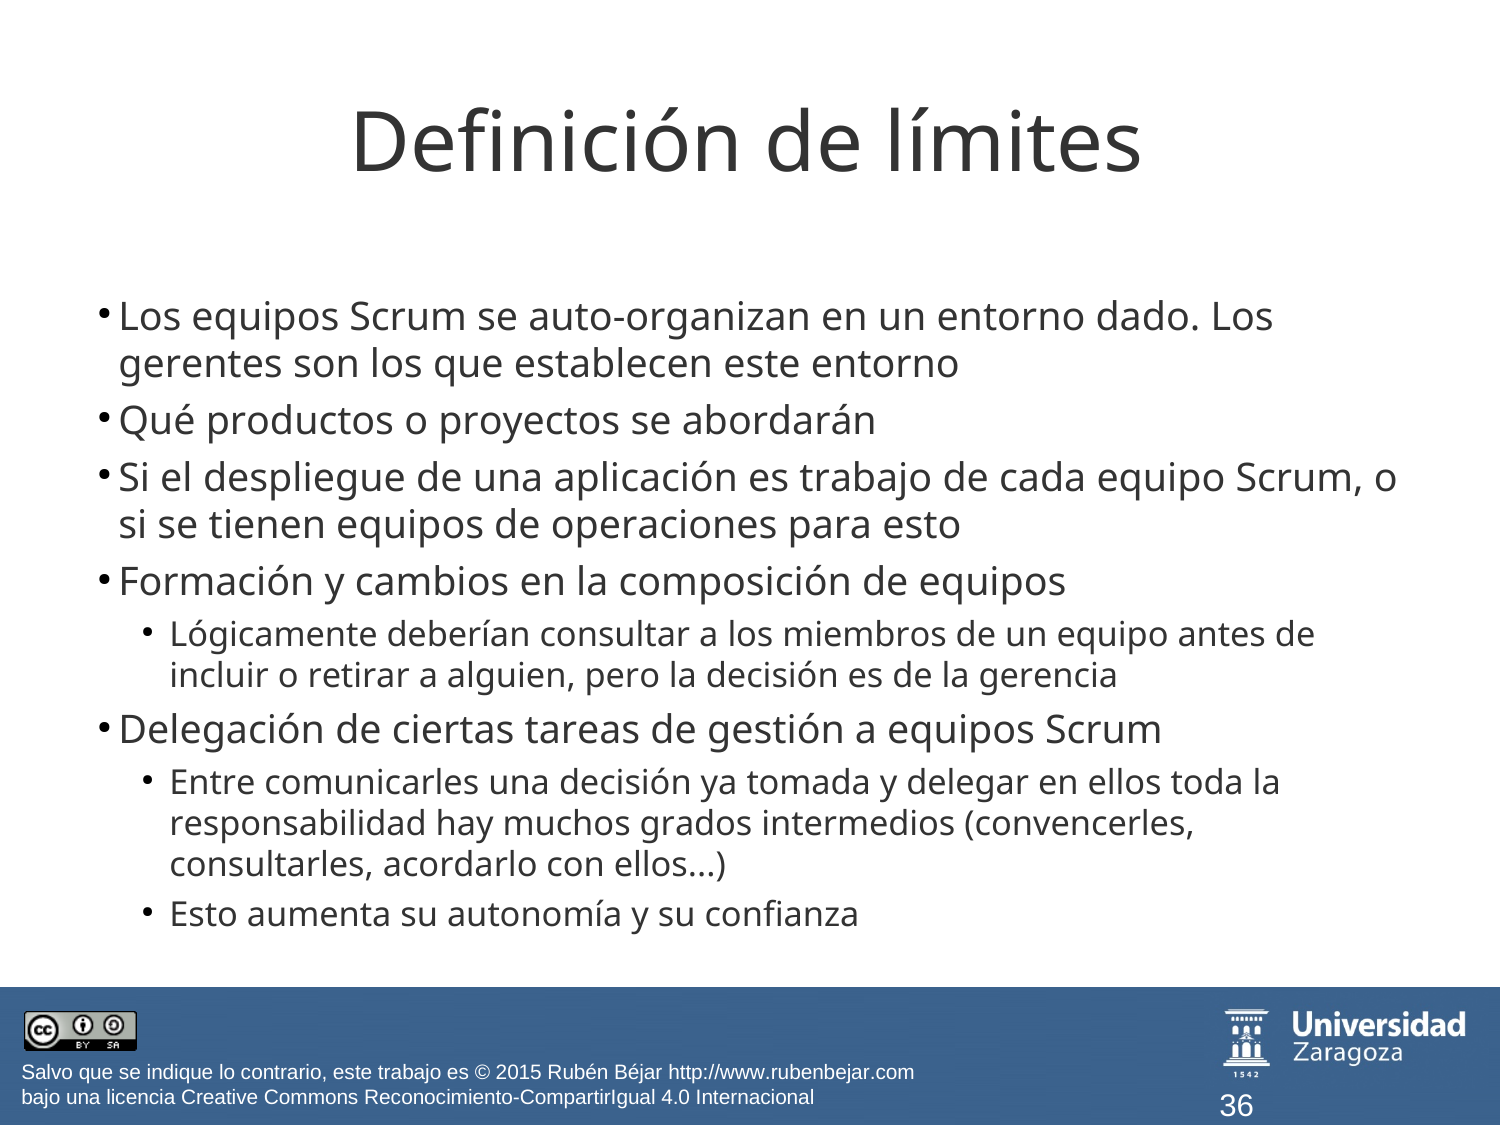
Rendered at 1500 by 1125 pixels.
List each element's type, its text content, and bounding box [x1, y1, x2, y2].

title Definición de límites [74, 20, 1420, 257]
picture [0, 987, 1500, 1125]
list Los equipos Scrum se auto-organizan en un entorno dado. Los gerentes son los que establecen este entorno Qué productos o proyectos se abordarán Si el despliegue de una aplicación es trabajo de cada equipo Scrum, o si se tienen equipos de operaciones para esto Formación y cambios en la composición de equipos Lógicamente deberían consultar a los miembros de un equipo antes de incluir o retirar a alguien, pero la decisión es de la gerencia Delegación de ciertas tareas de gestión a equipos Scrum Entre comunicarles una decisión ya tomada y delegar en ellos toda la responsabilidad hay muchos grados intermedios (convencerles, consultarles, acordarlo con ellos...) Esto aumenta su autonomía y su confianza [82, 283, 1418, 957]
